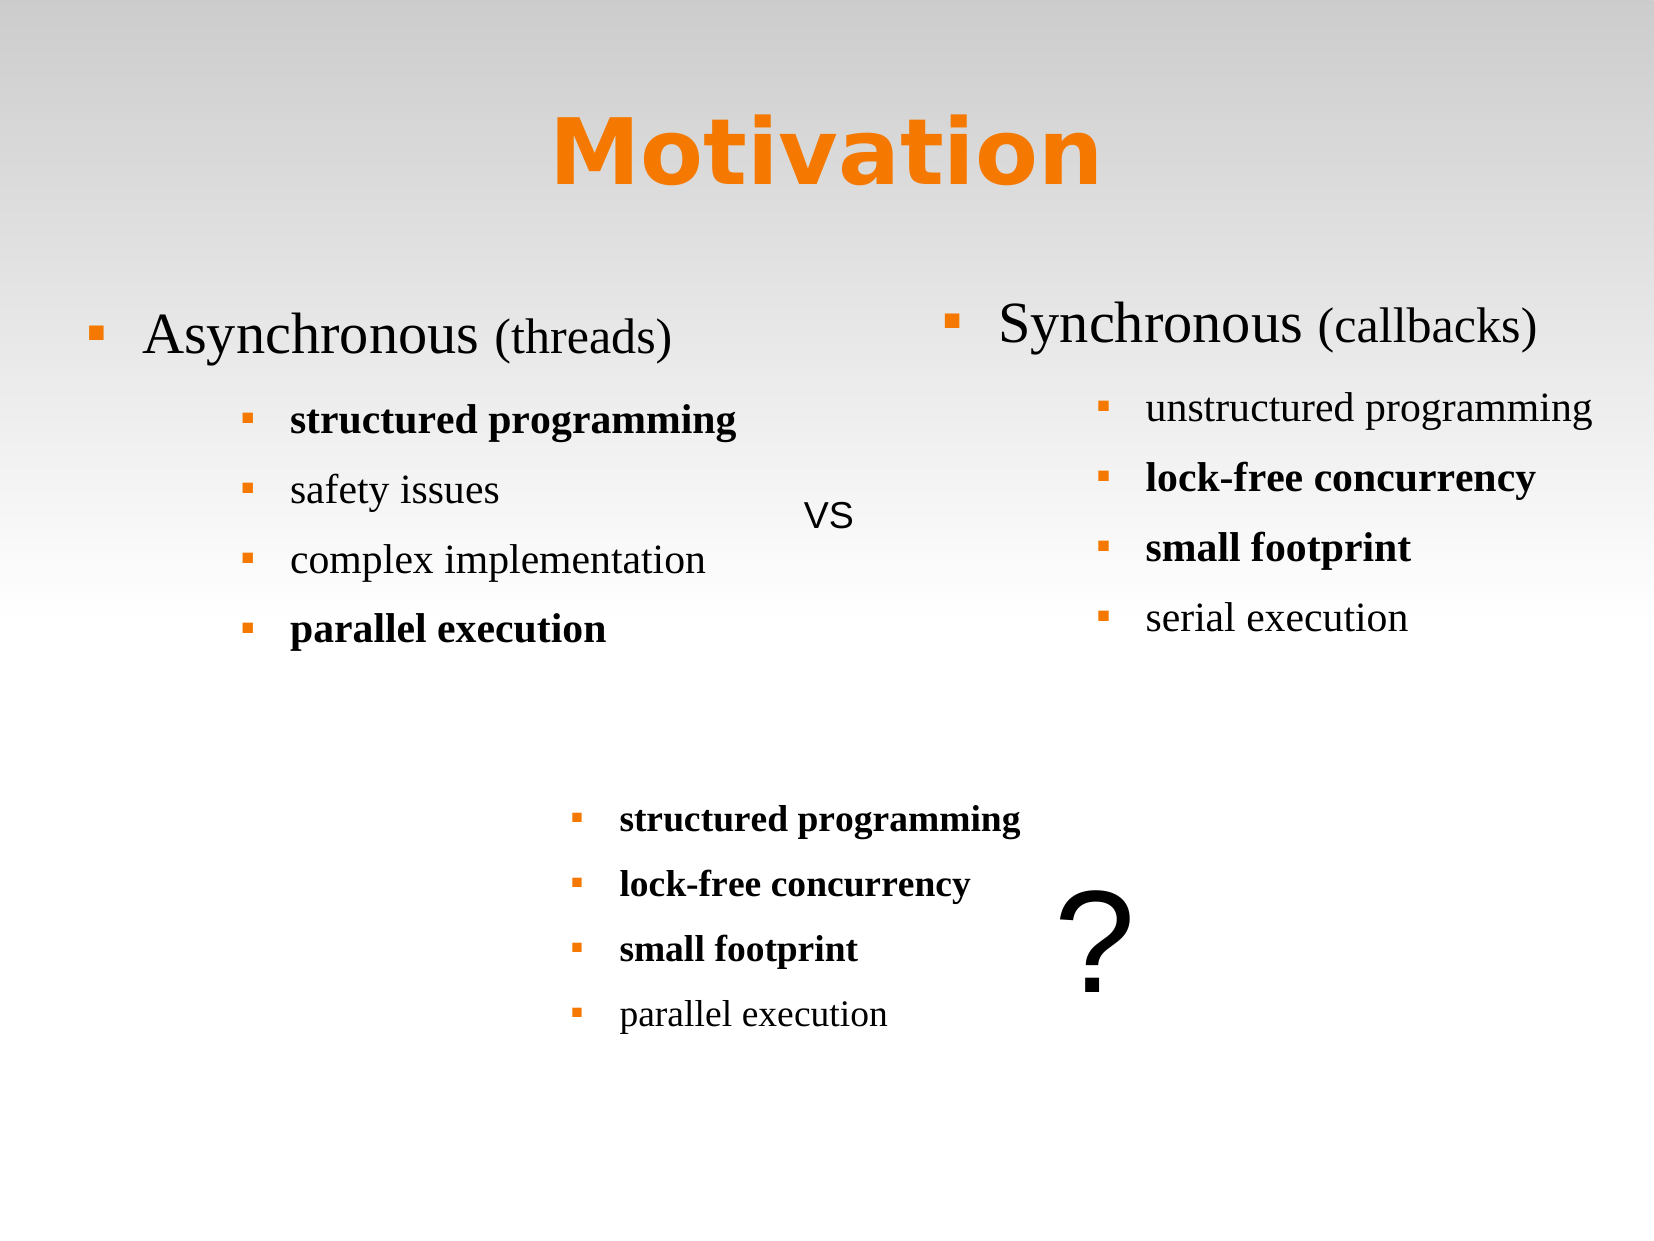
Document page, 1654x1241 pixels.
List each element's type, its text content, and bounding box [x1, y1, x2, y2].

list Synchronous (callbacks) unstructured programming lock-free concurrency small footprint serial execution [909, 290, 1636, 1109]
text_box VS [789, 487, 869, 545]
text_box ? [1039, 852, 1151, 1045]
list Asynchronous (threads) structured programming safety issues complex implementation parallel execution [53, 302, 780, 1121]
list structured programming lock-free concurrency small footprint parallel execution [383, 726, 1110, 1138]
title Motivation [82, 49, 1571, 257]
